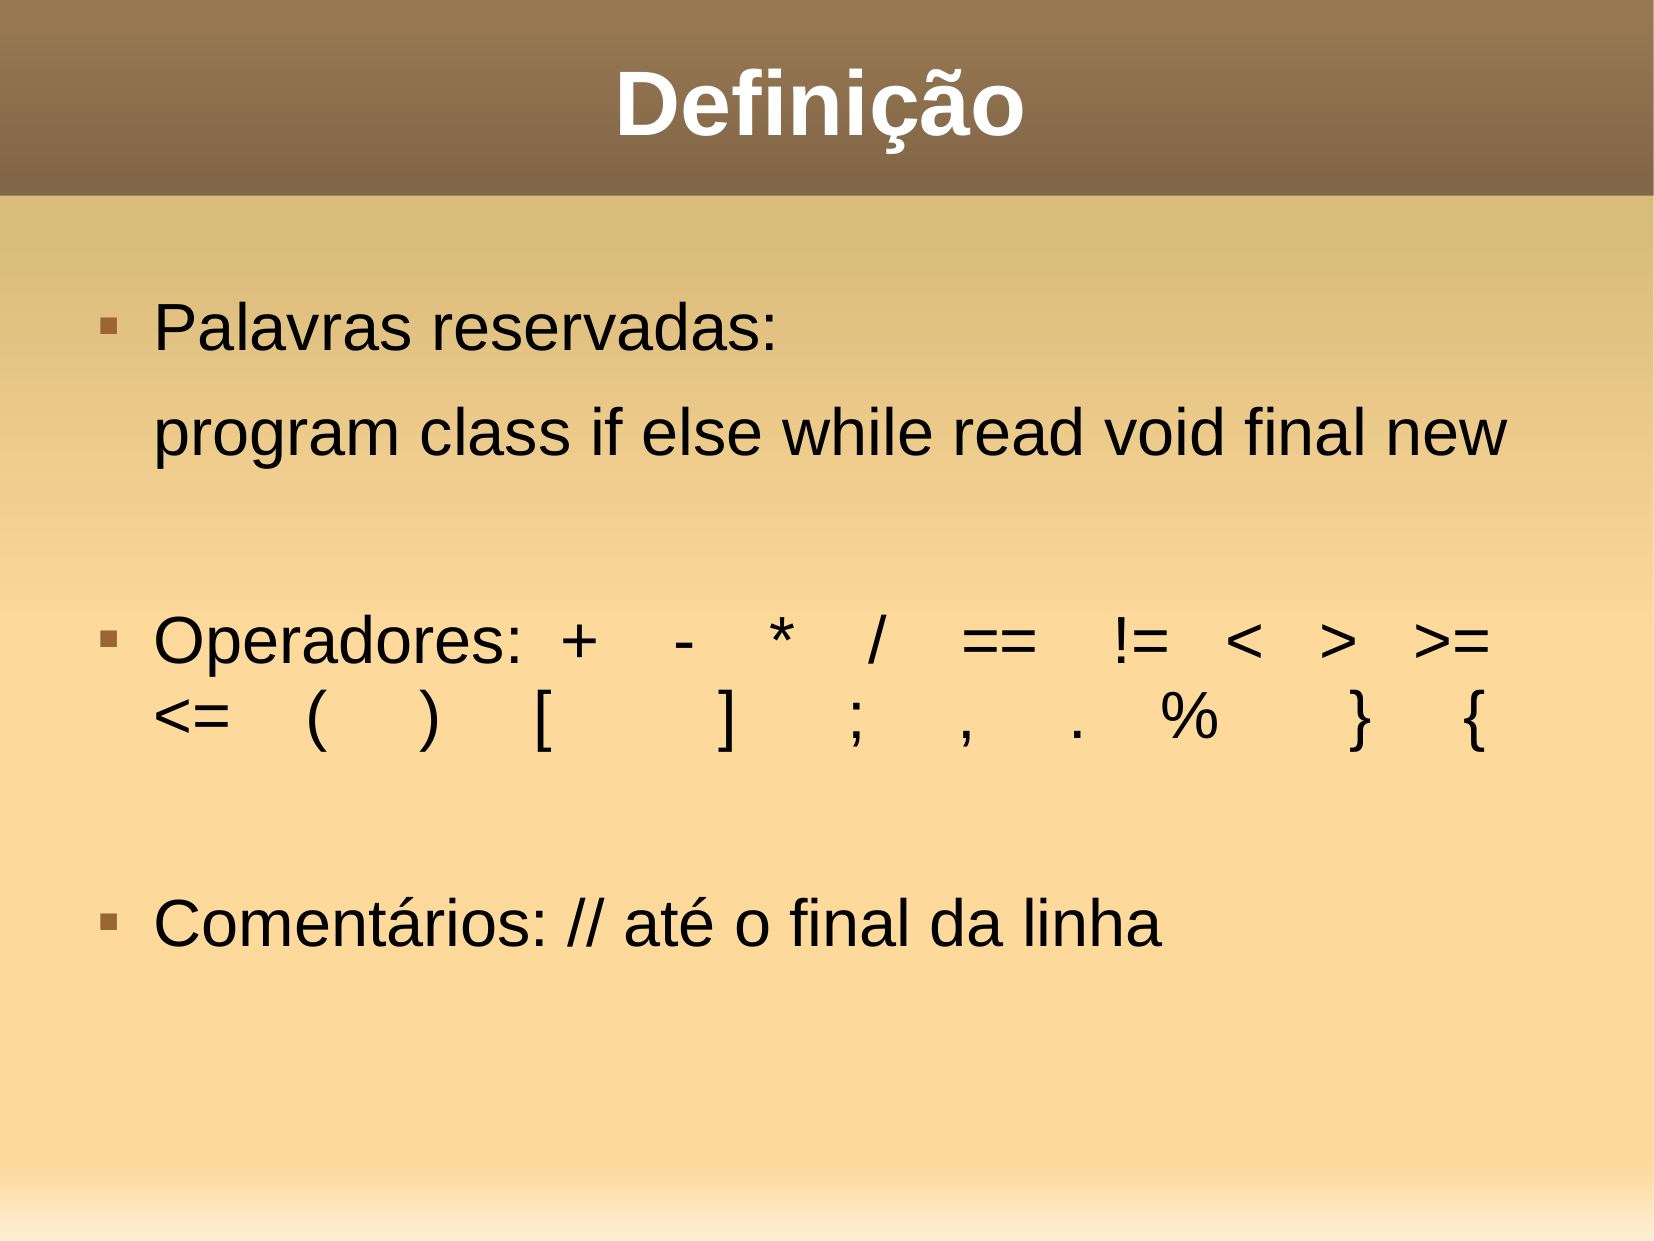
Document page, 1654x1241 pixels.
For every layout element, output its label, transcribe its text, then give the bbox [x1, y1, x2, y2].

title Definição [76, 7, 1565, 200]
picture [0, 0, 1654, 1241]
list Palavras reservadas: program class if else while read void final new Operadores: + - * / == != < > >= <= ( ) [ ] ; , . % } { Comentários: // até o final da linha [82, 290, 1571, 1094]
